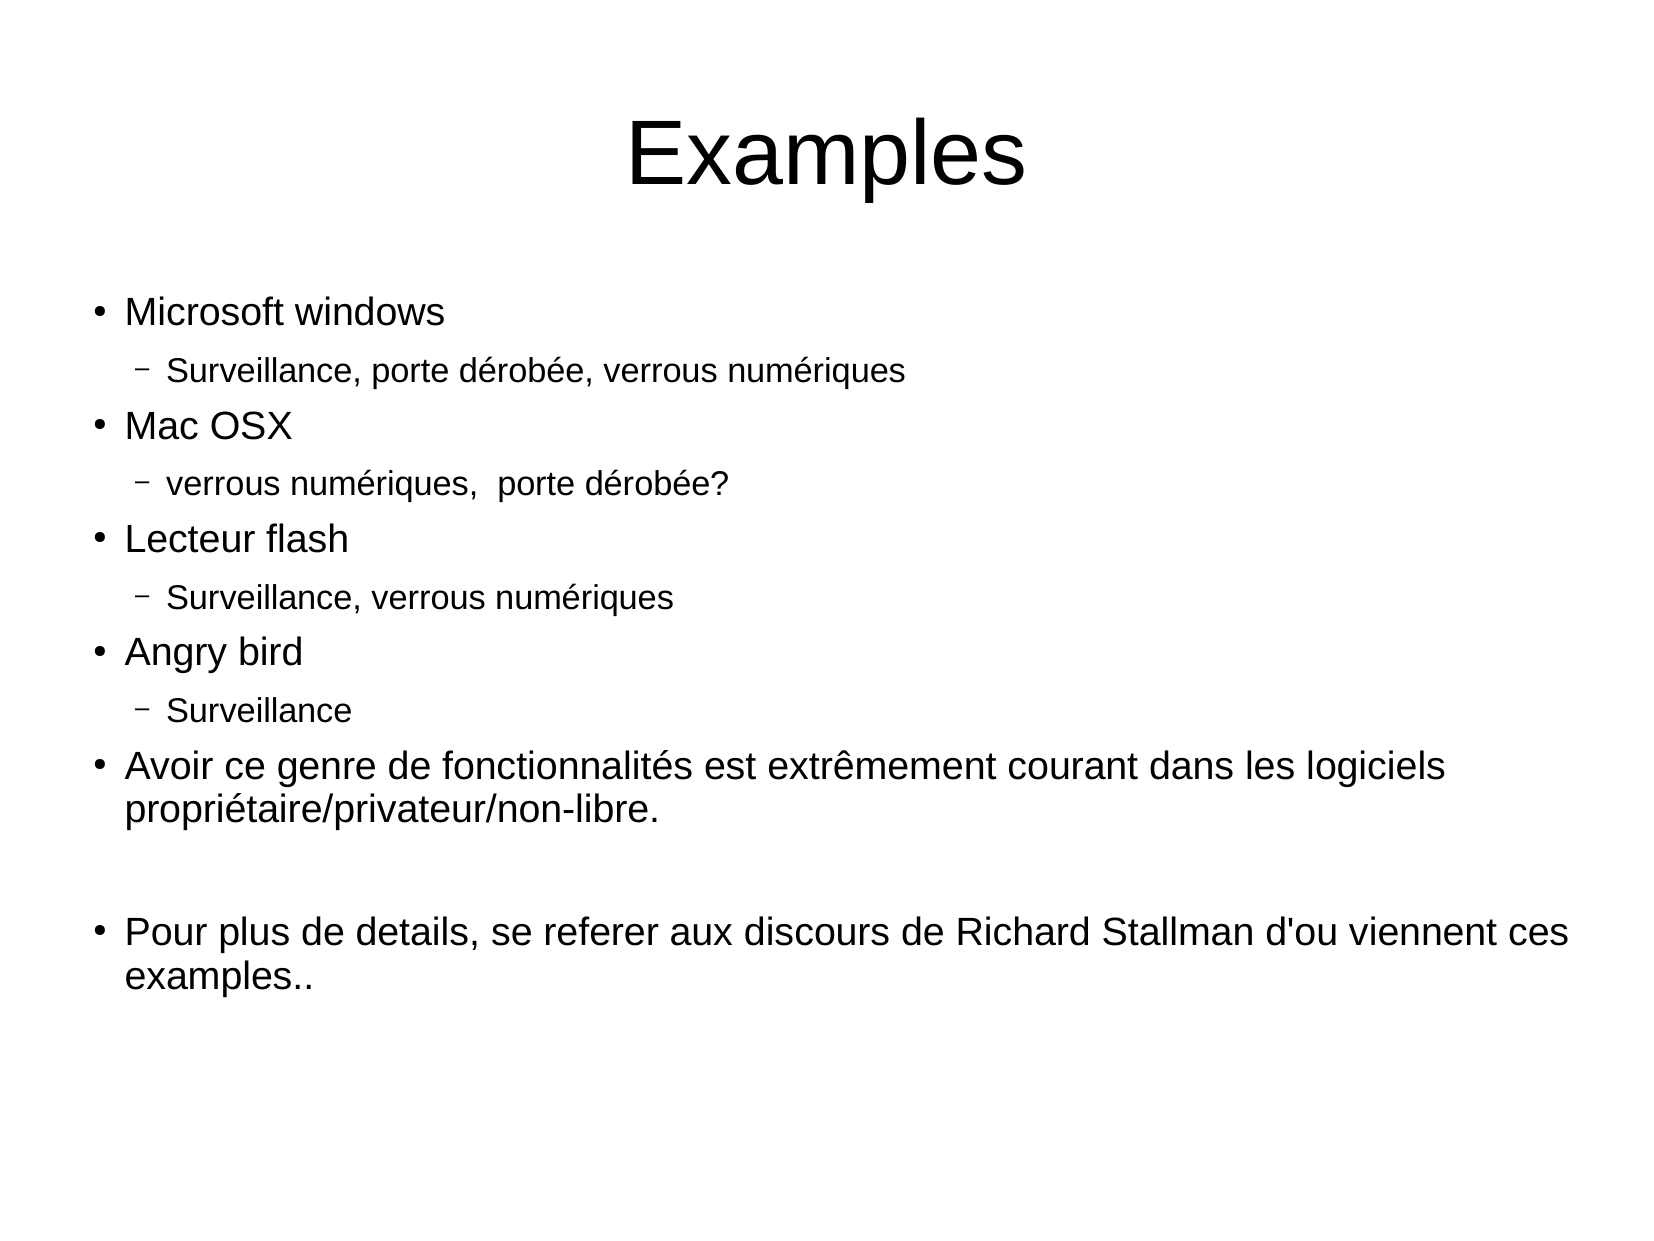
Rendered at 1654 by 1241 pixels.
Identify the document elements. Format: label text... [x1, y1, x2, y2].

title Examples [82, 49, 1571, 257]
list Microsoft windows Surveillance, porte dérobée, verrous numériques Mac OSX verrous numériques, porte dérobée? Lecteur flash Surveillance, verrous numériques Angry bird Surveillance Avoir ce genre de fonctionnalités est extrêmement courant dans les logiciels propriétaire/privateur/non-libre. Pour plus de details, se referer aux discours de Richard Stallman d'ou viennent ces examples.. [82, 290, 1571, 1010]
